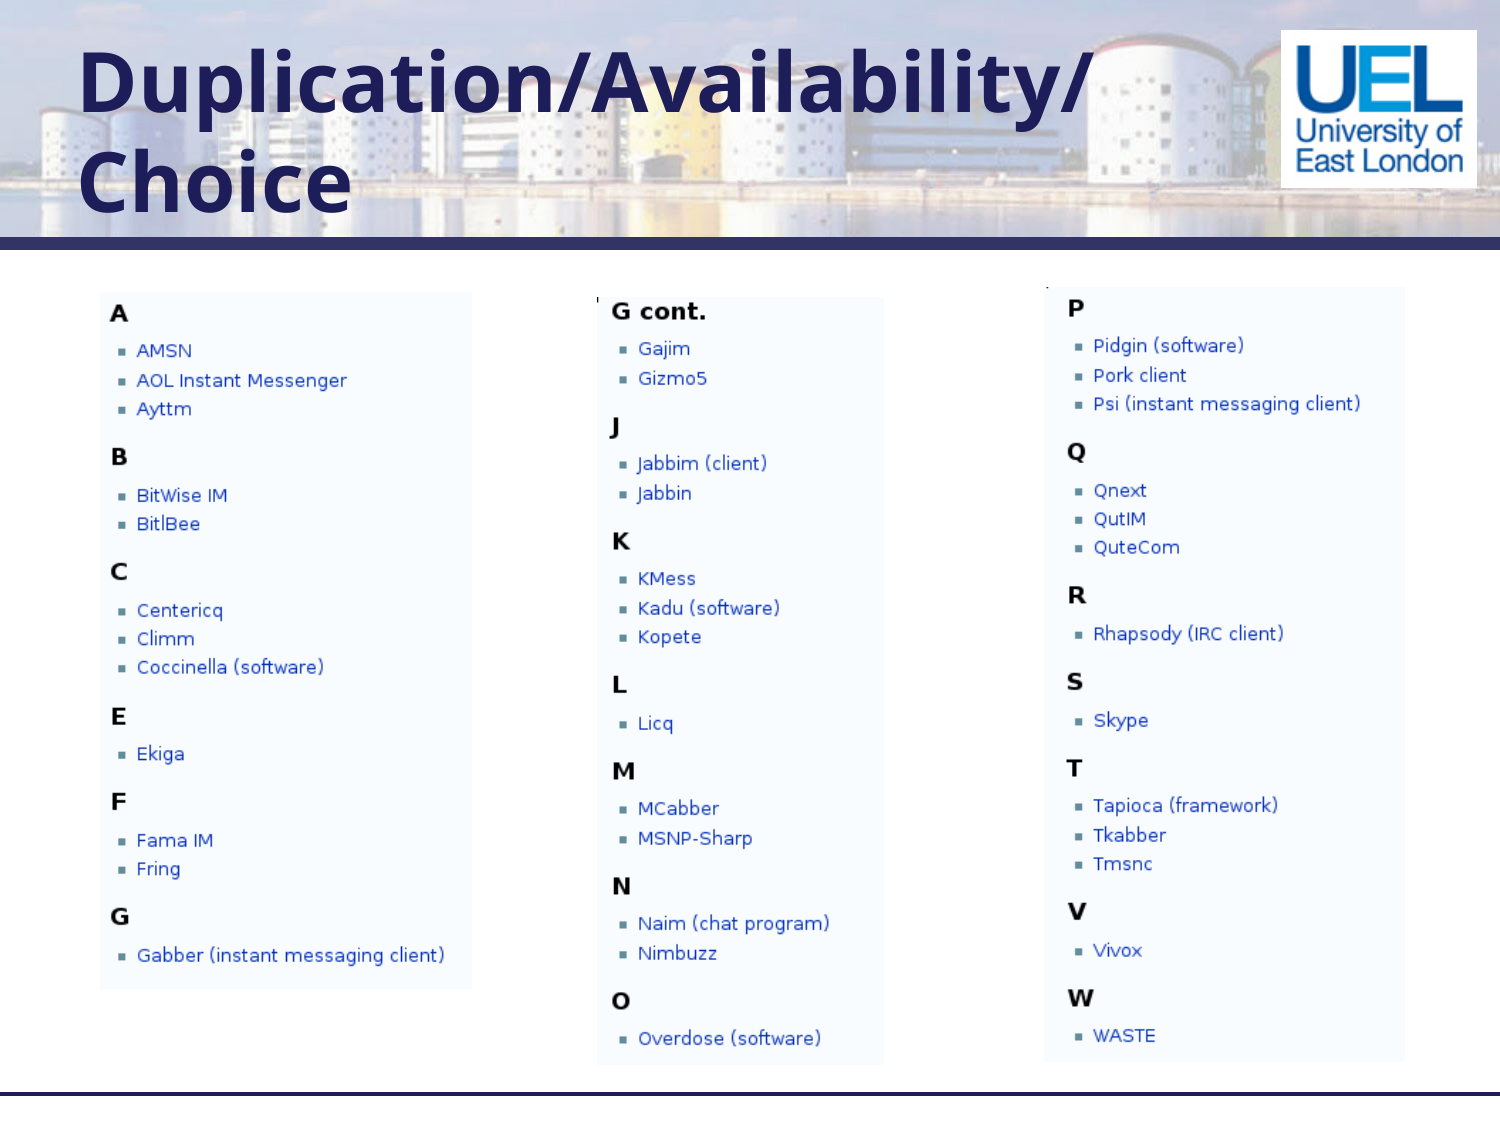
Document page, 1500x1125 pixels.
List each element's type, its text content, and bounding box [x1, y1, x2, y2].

picture [1044, 287, 1405, 1062]
picture [100, 292, 472, 989]
picture [0, 0, 1500, 237]
title Duplication/Availability/Choice [76, 13, 1247, 238]
picture [597, 297, 884, 1065]
